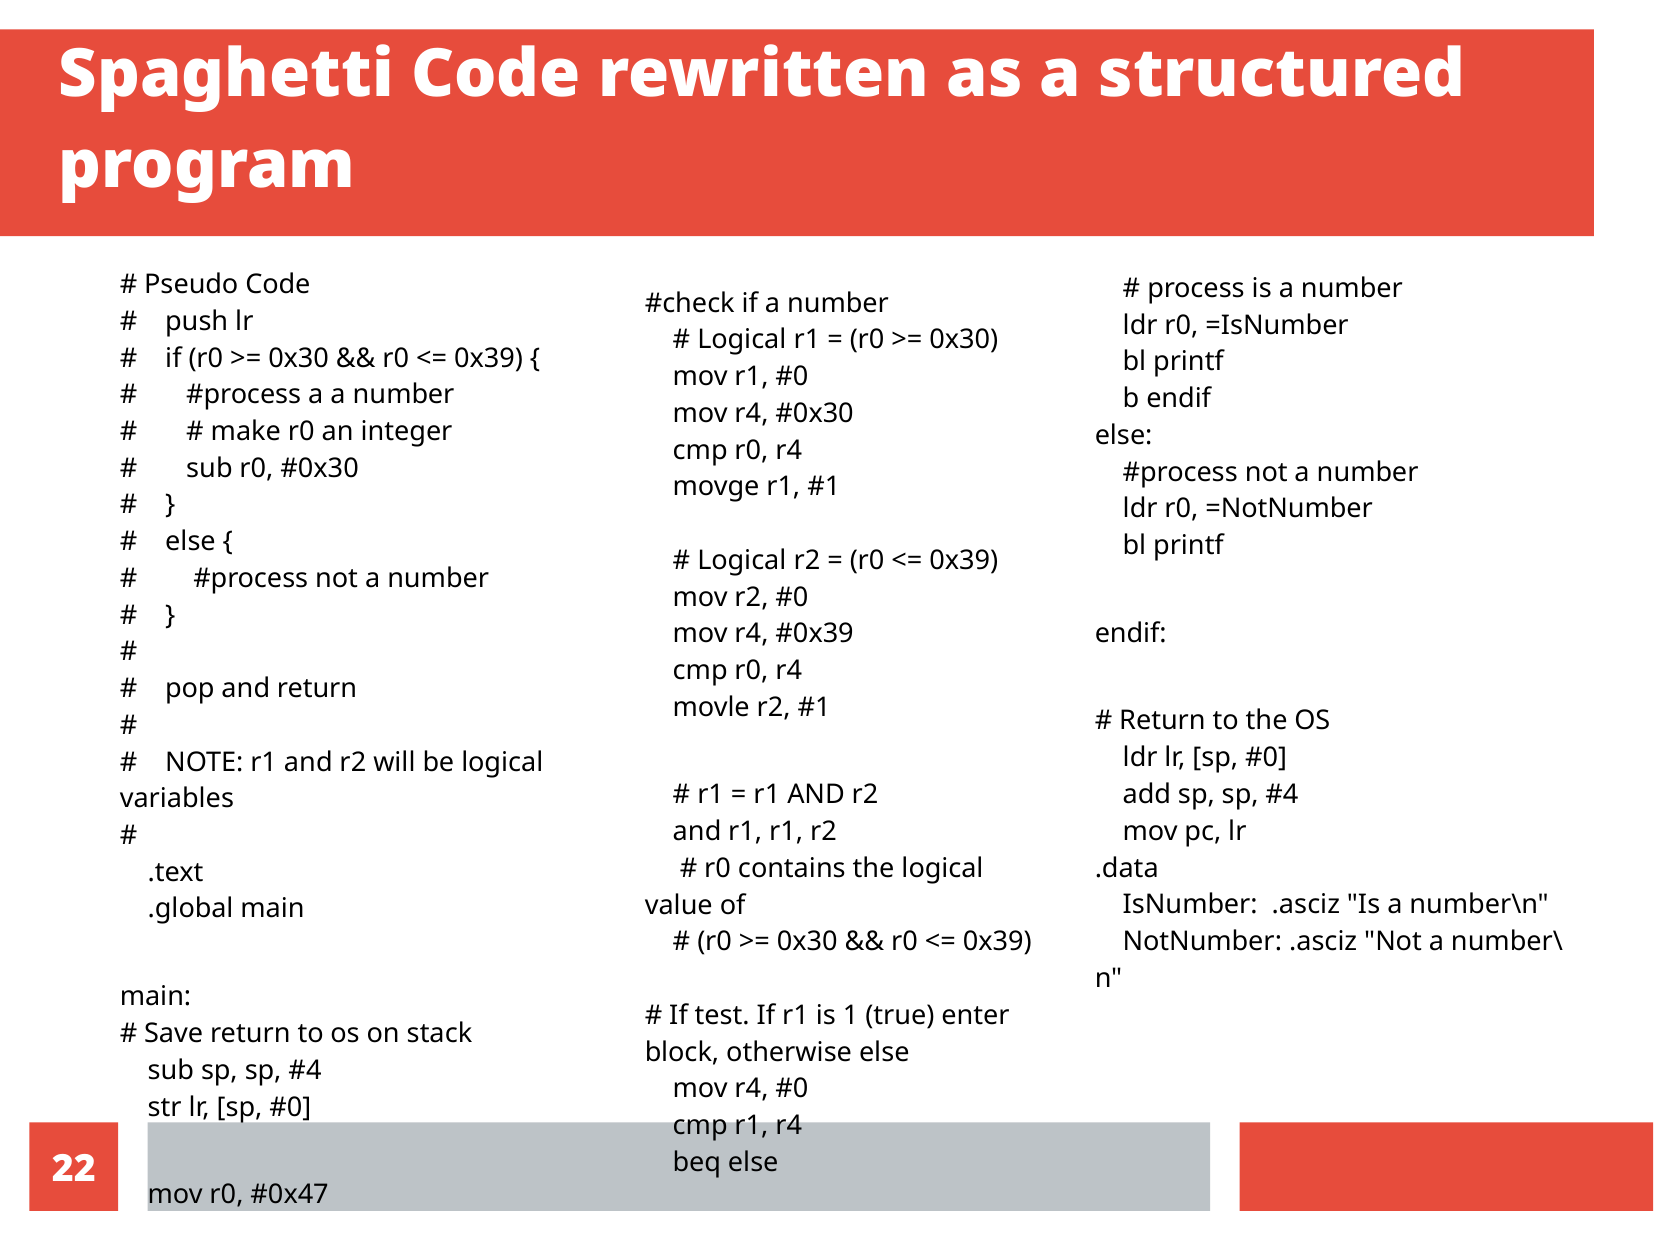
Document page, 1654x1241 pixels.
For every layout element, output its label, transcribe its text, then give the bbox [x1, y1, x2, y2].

text_box # Pseudo Code # push lr # if (r0 >= 0x30 && r0 <= 0x39) { # #process a a number # # make r0 an integer # sub r0, #0x30 # } # else { # #process not a number # } # # pop and return # # NOTE: r1 and r2 will be logical variables # .text .global main main: # Save return to os on stack sub sp, sp, #4 str lr, [sp, #0] mov r0, #0x47 [105, 257, 630, 1111]
title Spaghetti Code rewritten as a structured program [58, 59, 1594, 207]
text_box #check if a number # Logical r1 = (r0 >= 0x30) mov r1, #0 mov r4, #0x30 cmp r0, r4 movge r1, #1 # Logical r2 = (r0 <= 0x39) mov r2, #0 mov r4, #0x39 cmp r0, r4 movle r2, #1 # r1 = r1 AND r2 and r1, r1, r2 # r0 contains the logical value of # (r0 >= 0x30 && r0 <= 0x39) # If test. If r1 is 1 (true) enter block, otherwise else mov r4, #0 cmp r1, r4 beq else [630, 225, 1066, 1112]
text_box # process is a number ldr r0, =IsNumber bl printf b endif else: #process not a number ldr r0, =NotNumber bl printf endif: # Return to the OS ldr lr, [sp, #0] add sp, sp, #4 mov pc, lr .data IsNumber: .asciz "Is a number\n" NotNumber: .asciz "Not a number\n" [1080, 261, 1591, 912]
